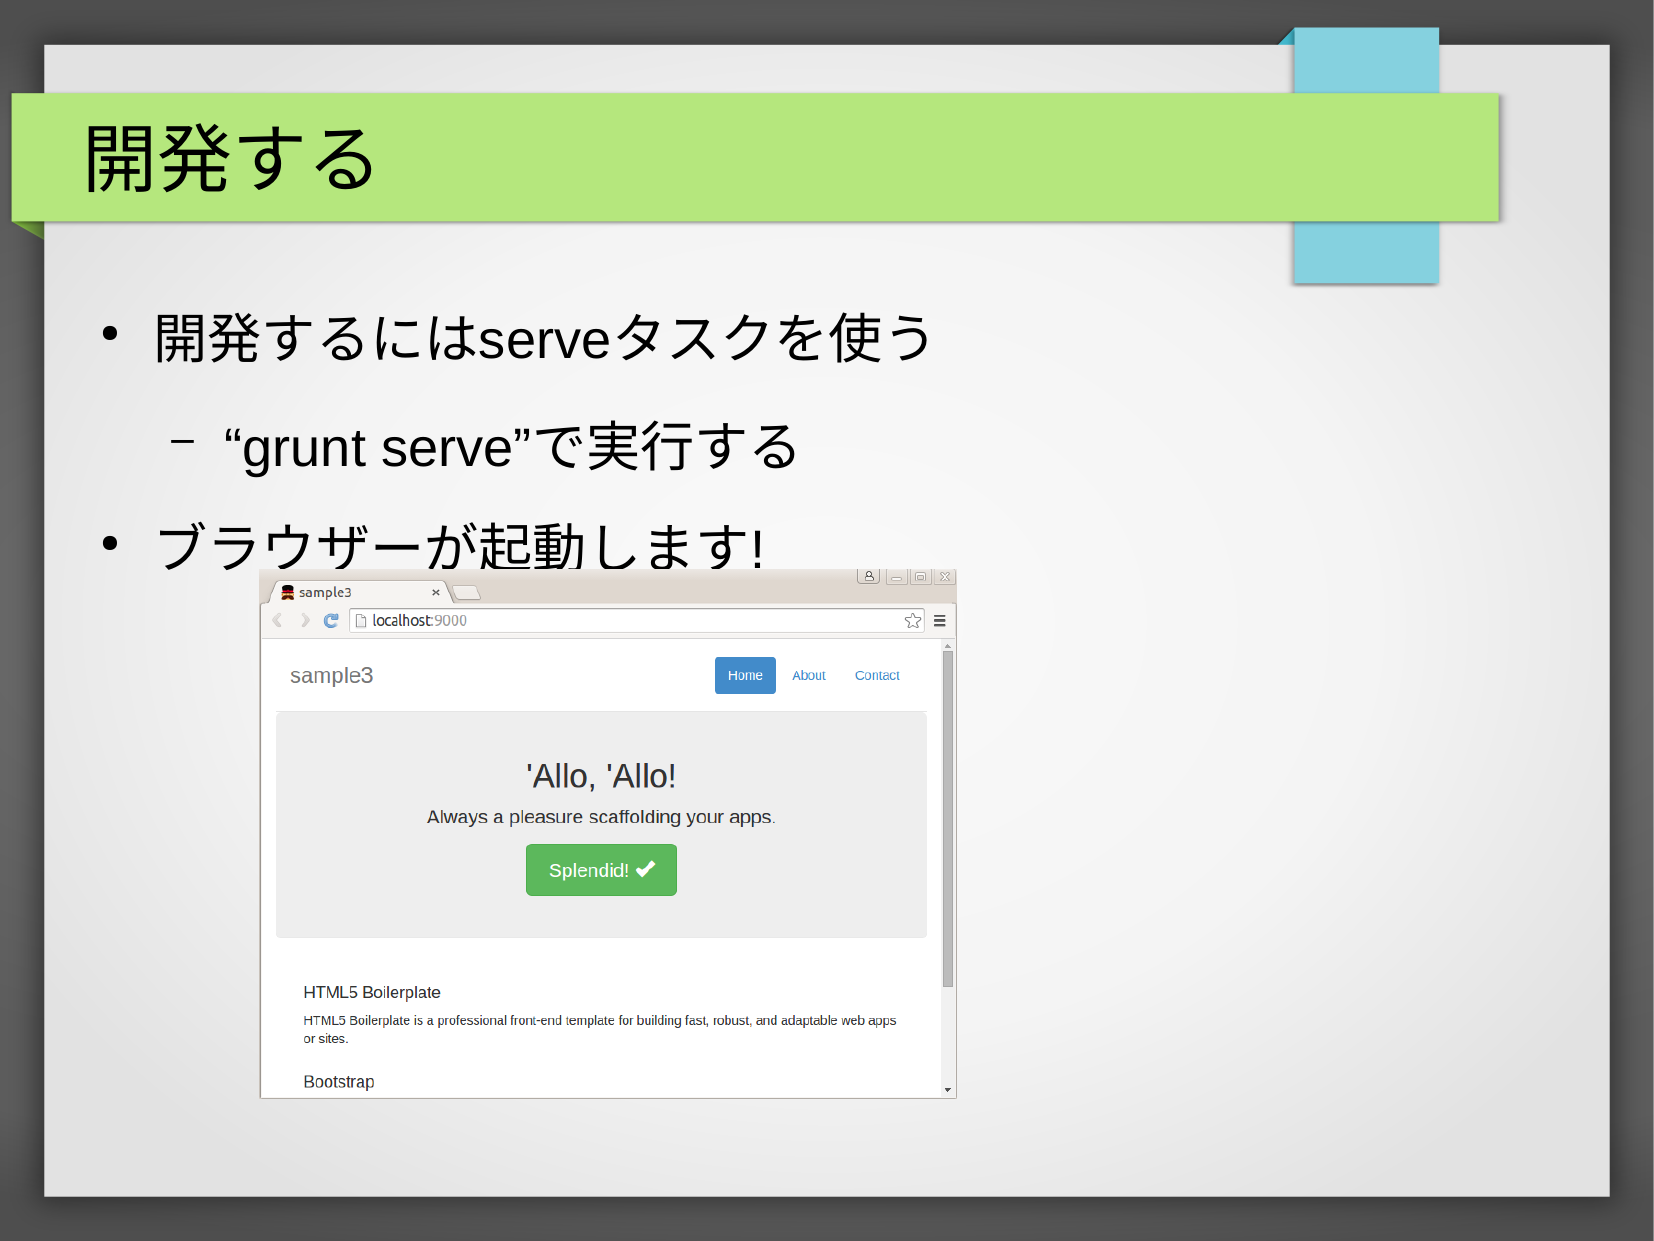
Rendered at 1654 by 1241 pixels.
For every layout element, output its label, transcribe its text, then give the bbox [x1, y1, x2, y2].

picture [0, 0, 1654, 1241]
title 開発する [82, 94, 1264, 213]
list 開発するにはserveタスクを使う “grunt serve”で実行する ブラウザーが起動します! [82, 295, 1571, 1015]
